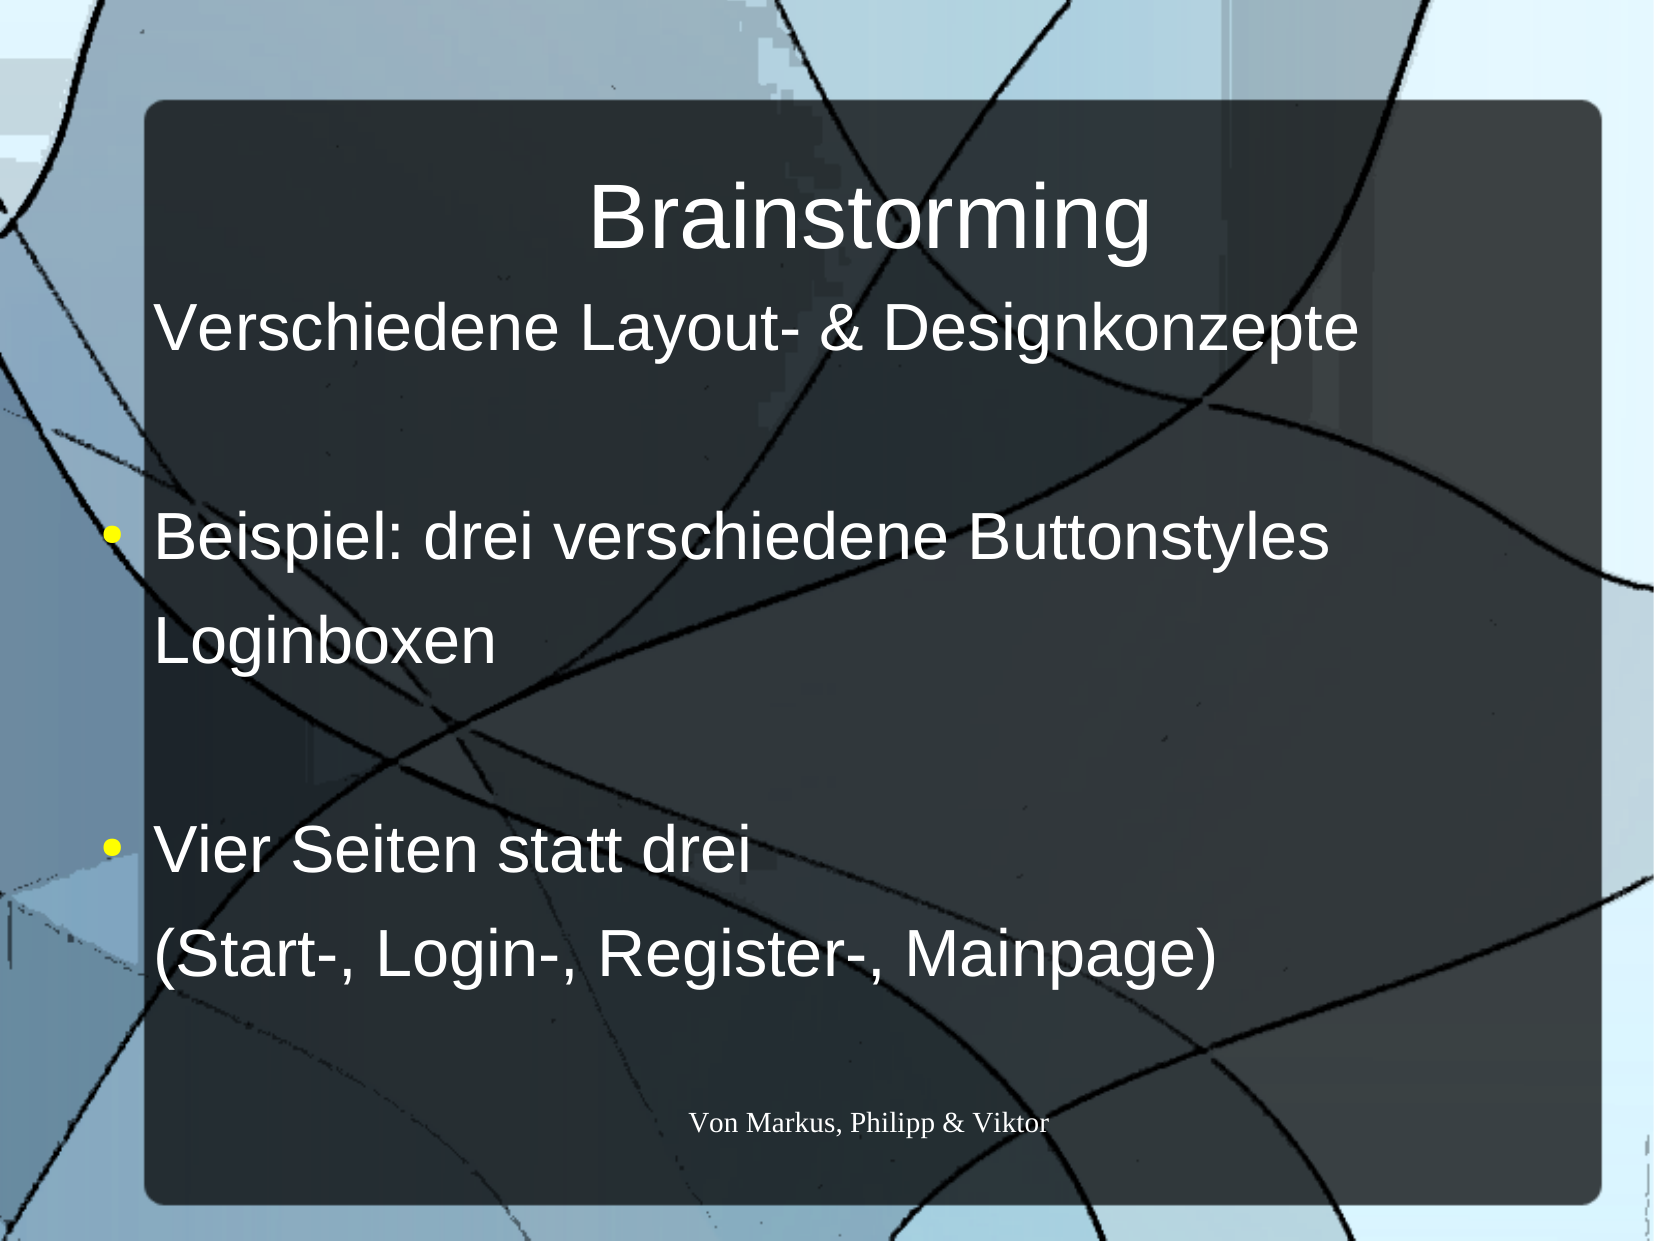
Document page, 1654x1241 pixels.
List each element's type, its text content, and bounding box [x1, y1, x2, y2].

picture [0, 0, 1654, 1241]
title Brainstorming [159, 108, 1583, 325]
list Verschiedene Layout- & Designkonzepte Beispiel: drei verschiedene Buttonstyles Loginboxen Vier Seiten statt drei (Start-, Login-, Register-, Mainpage) [82, 290, 1571, 1109]
